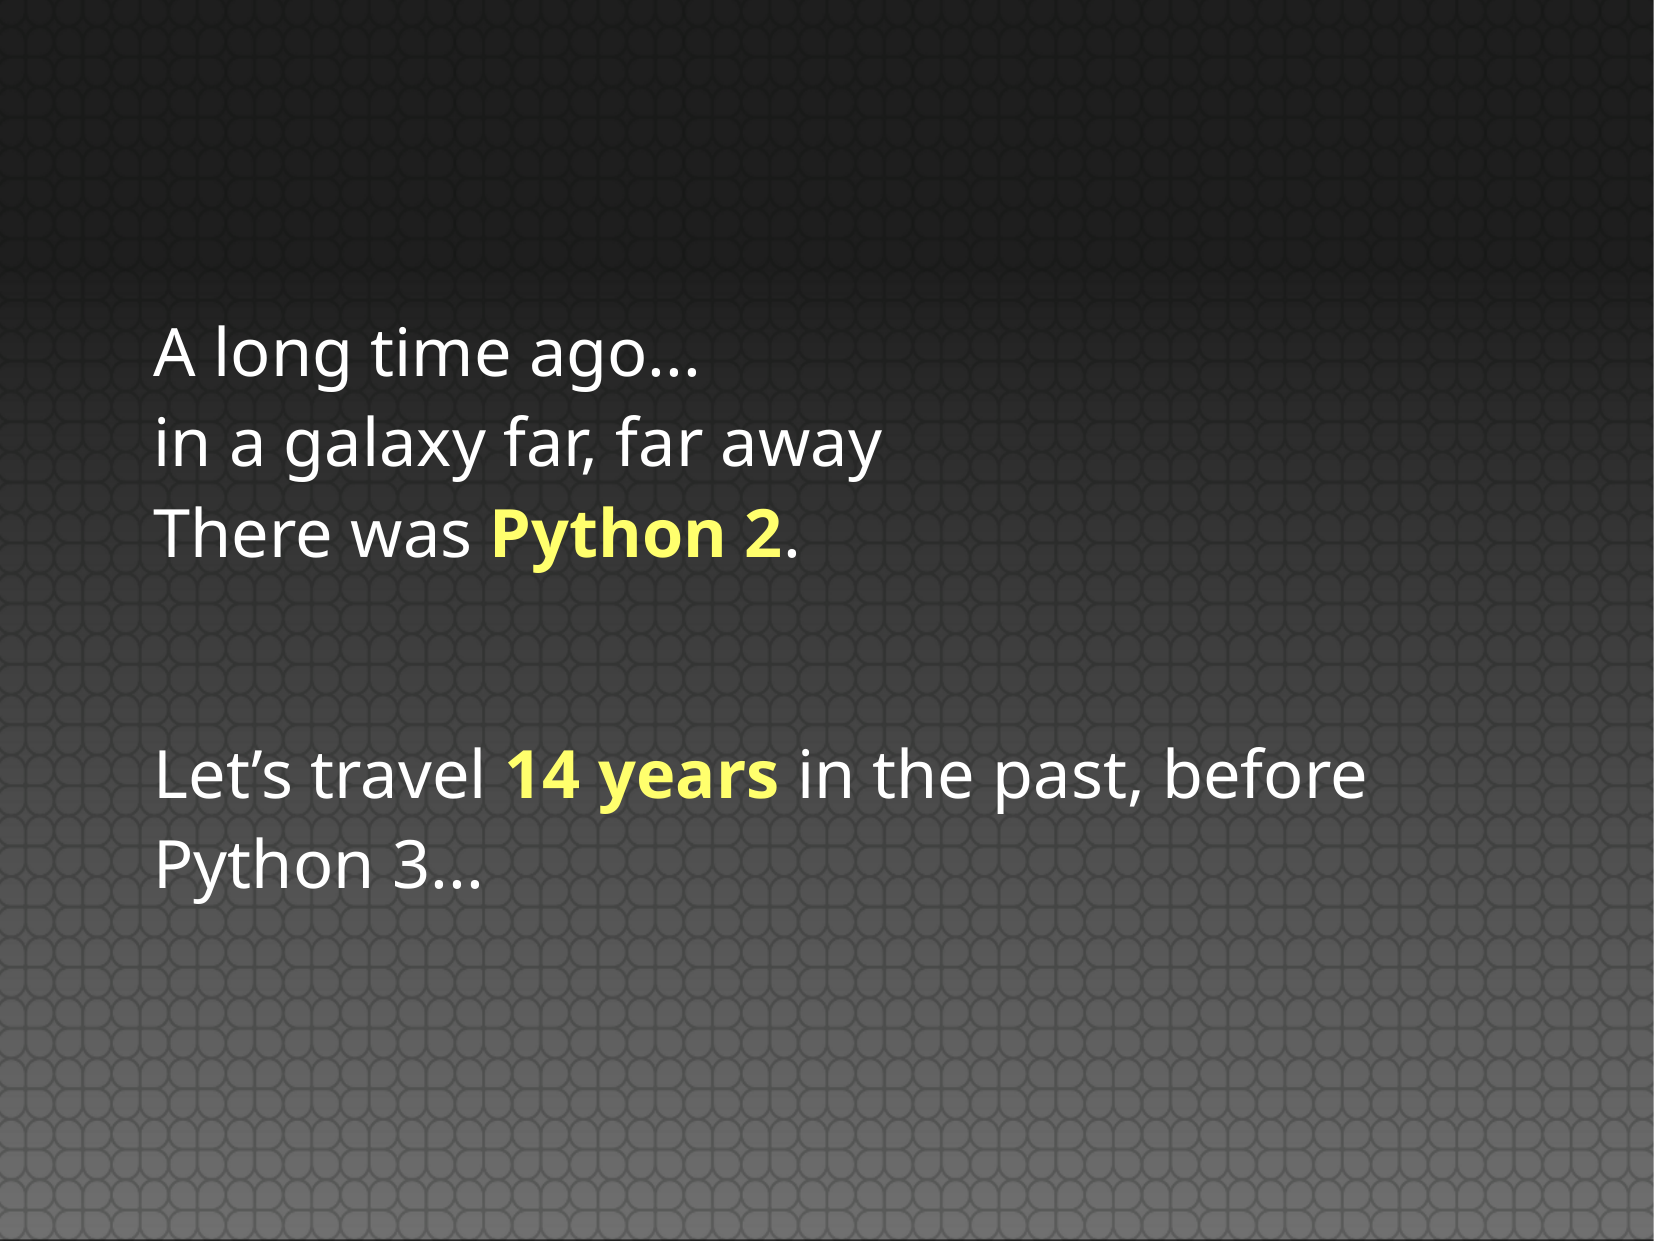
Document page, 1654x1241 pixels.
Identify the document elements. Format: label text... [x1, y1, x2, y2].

list A long time ago... in a galaxy far, far away There was Python 2. Let’s travel 14 years in the past, before Python 3... [82, 304, 1571, 1045]
picture [0, 0, 1654, 1241]
